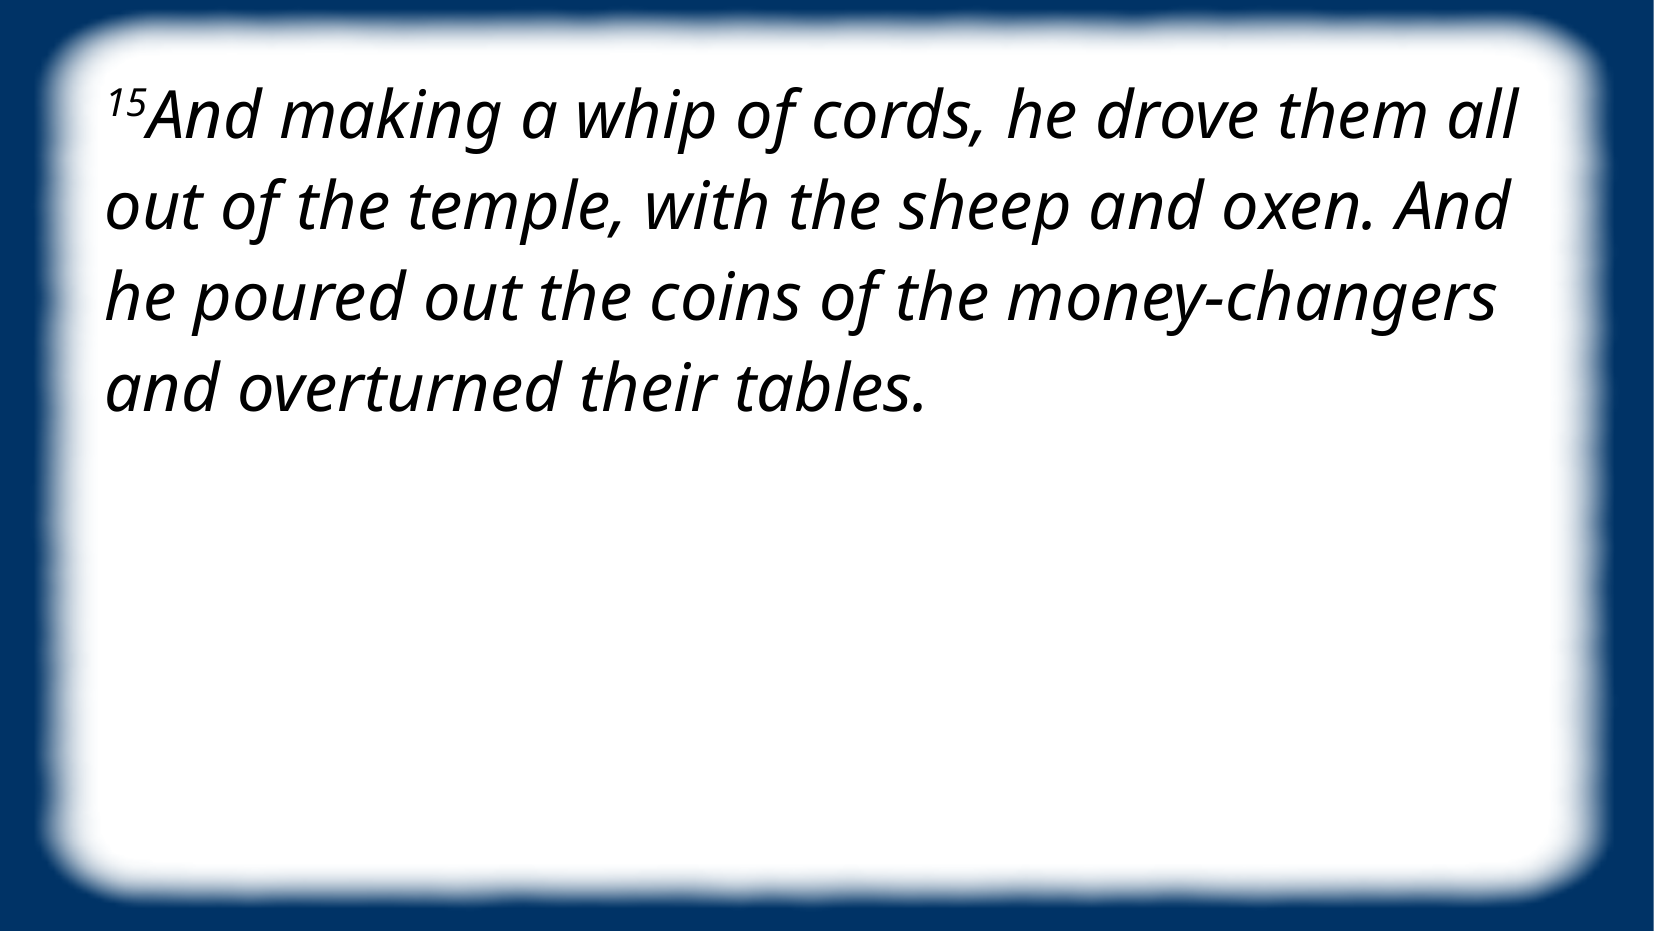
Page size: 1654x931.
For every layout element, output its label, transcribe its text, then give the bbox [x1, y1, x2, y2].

text_box 15And making a whip of cords, he drove them all out of the temple, with the sheep and oxen. And he poured out the coins of the money-changers and overturned their tables. [90, 60, 1563, 430]
picture [0, 0, 1654, 931]
